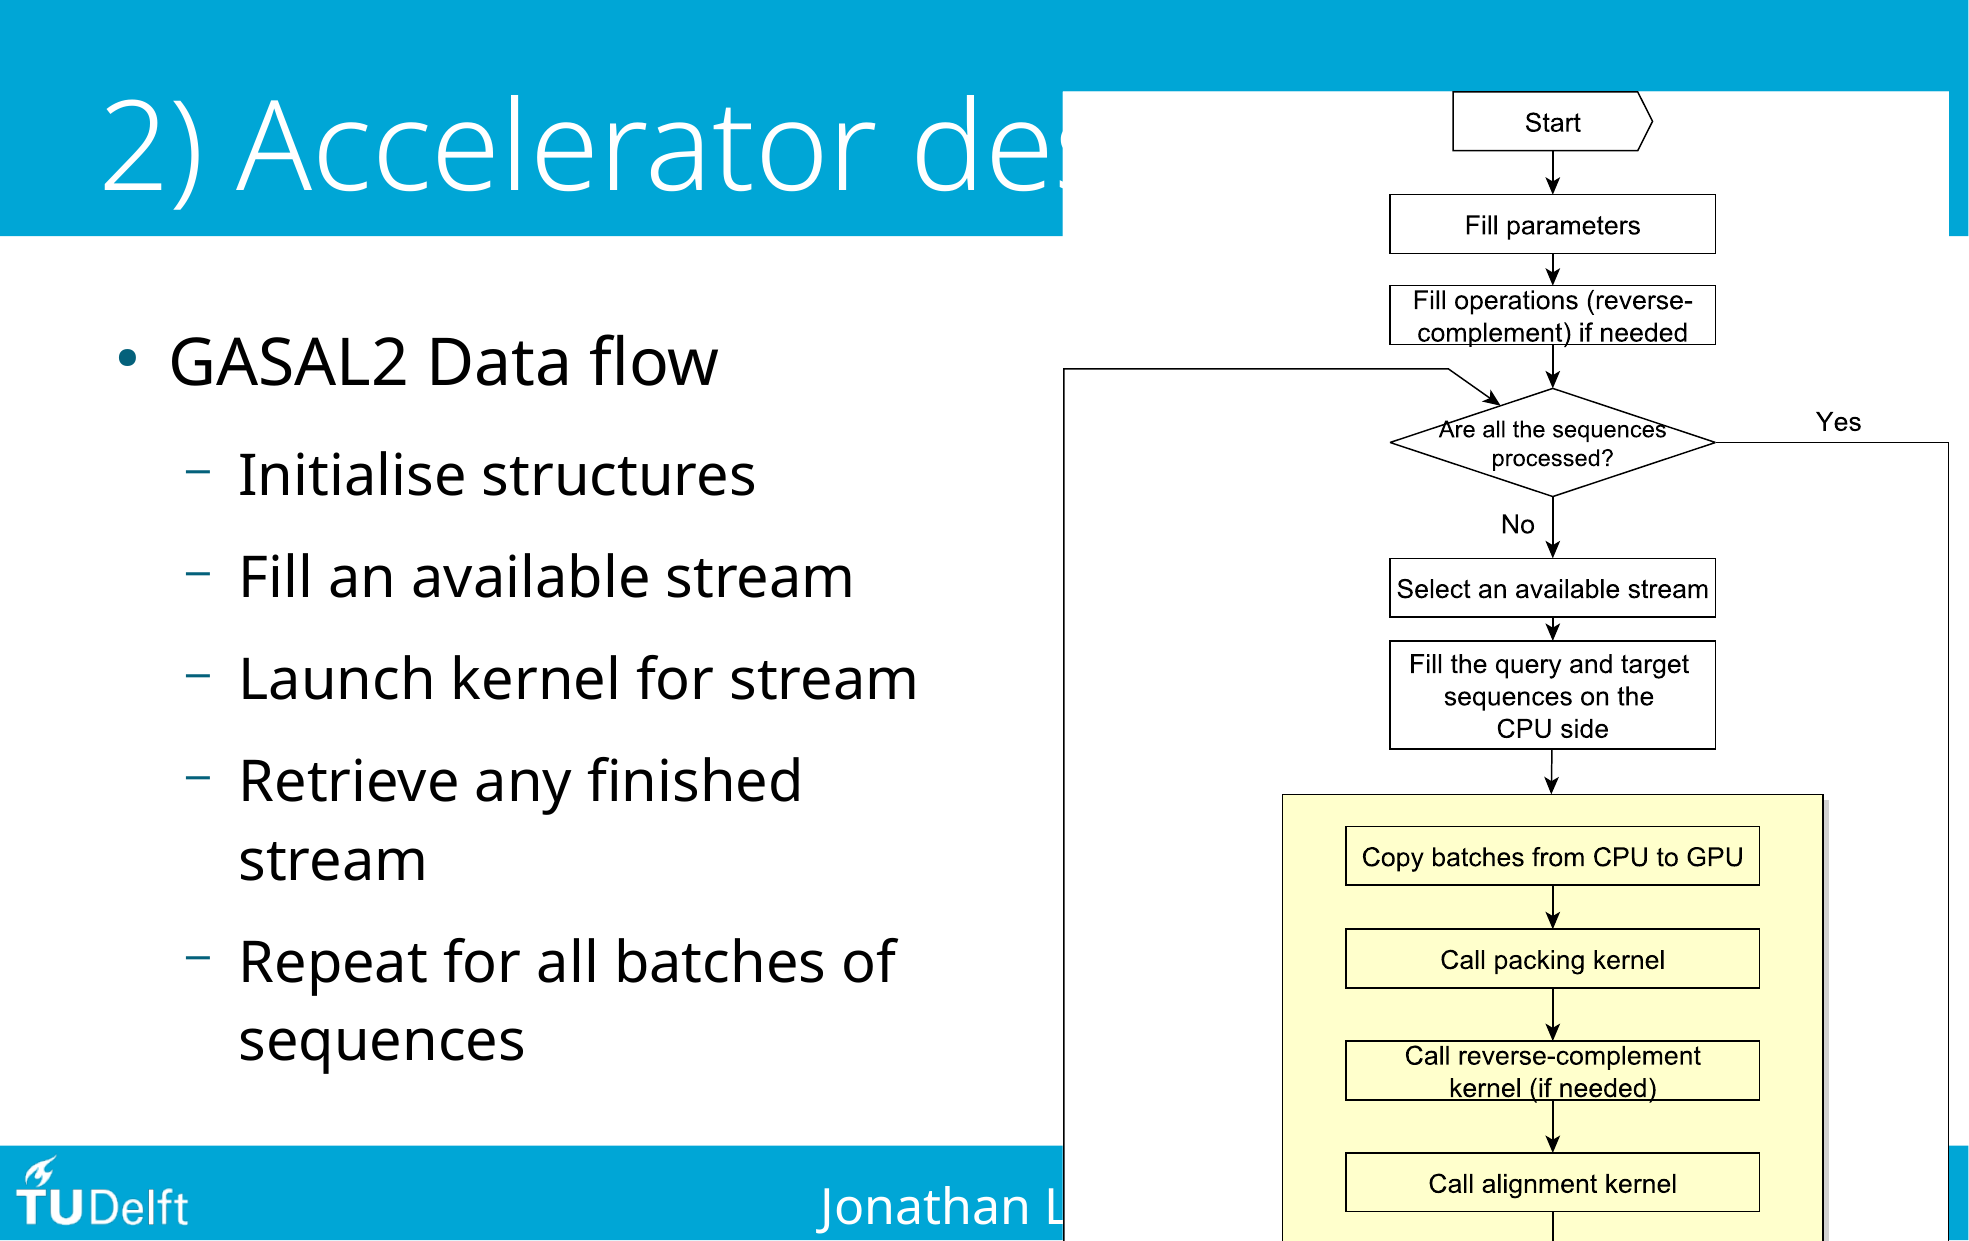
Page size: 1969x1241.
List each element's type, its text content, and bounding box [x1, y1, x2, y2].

title 2) Accelerator design: workflow [98, 19, 1870, 227]
list GASAL2 Data flow Initialise structures Fill an available stream Launch kernel for stream Retrieve any finished stream Repeat for all batches of sequences [98, 315, 958, 1081]
picture [1062, 92, 1949, 1241]
